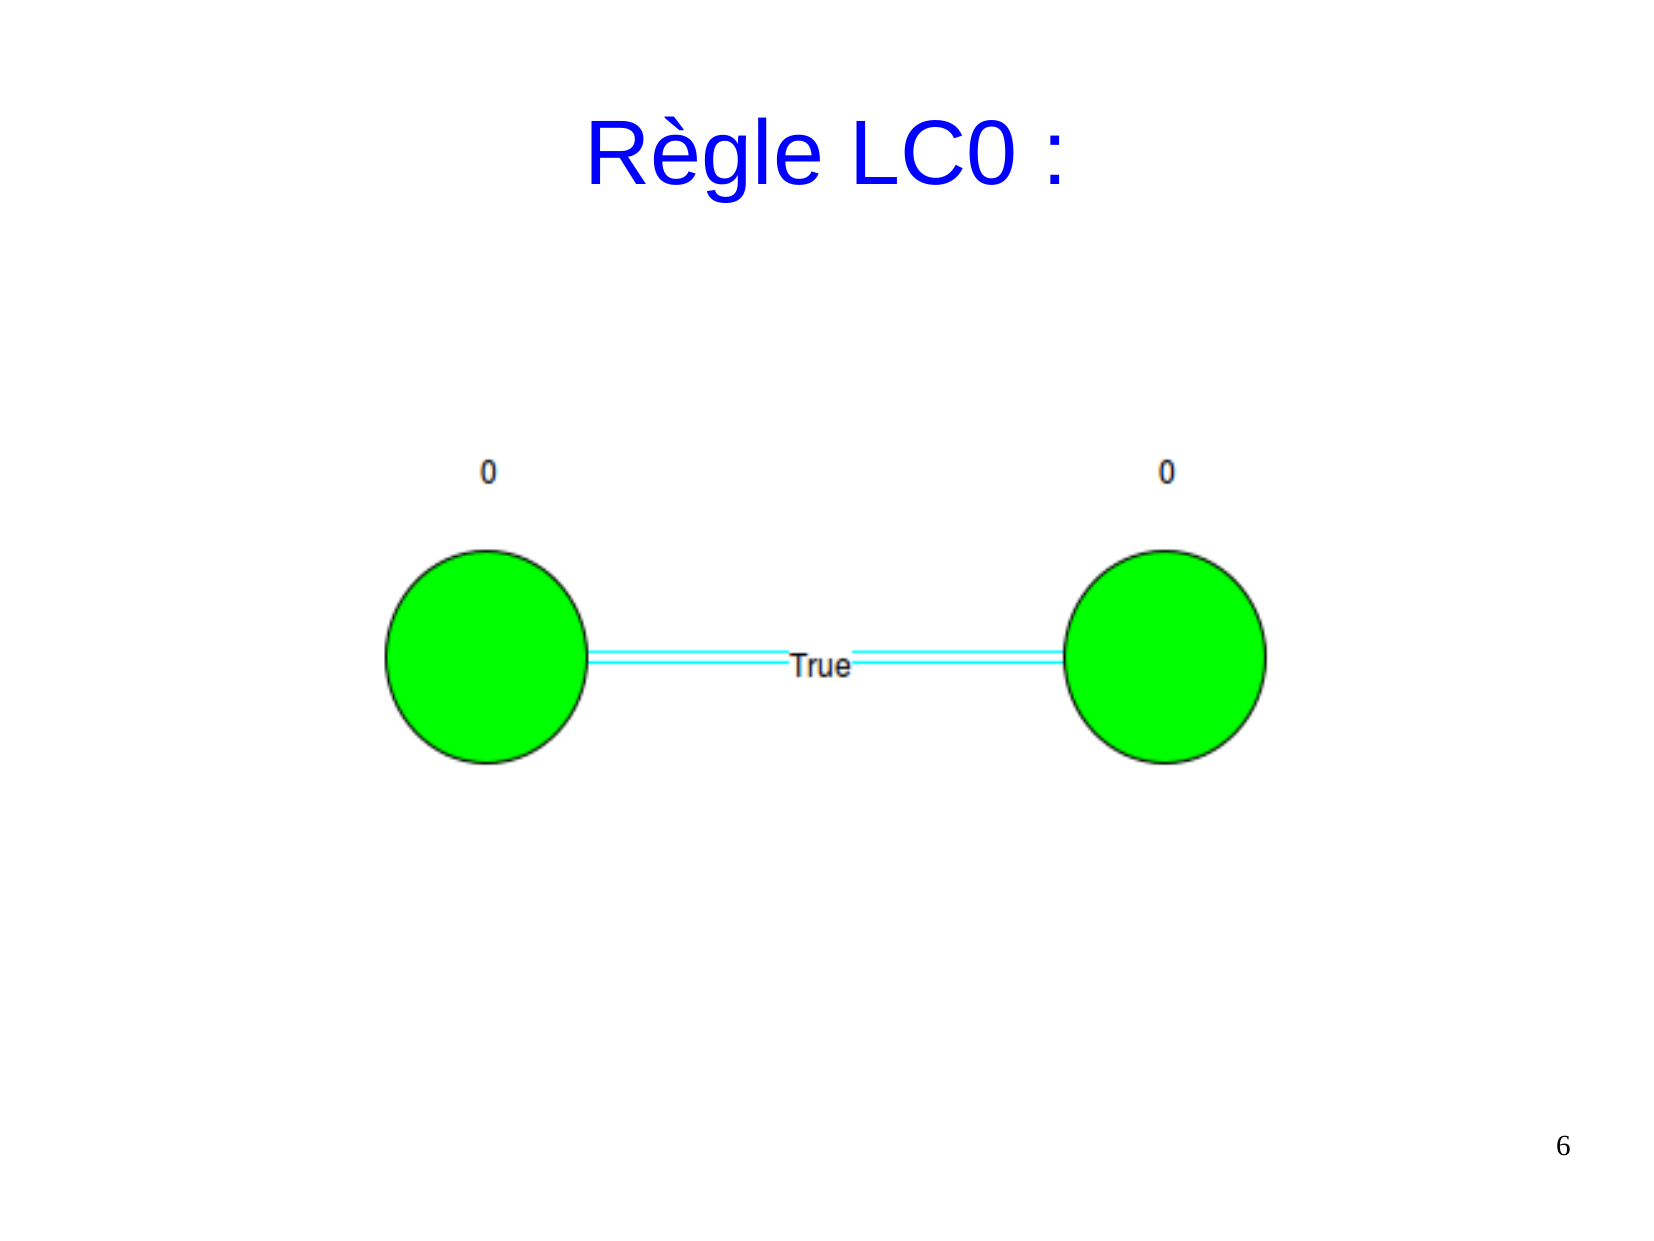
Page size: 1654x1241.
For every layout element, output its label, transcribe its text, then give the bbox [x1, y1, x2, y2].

title Règle LC0 : [82, 49, 1571, 257]
picture [383, 442, 1270, 768]
